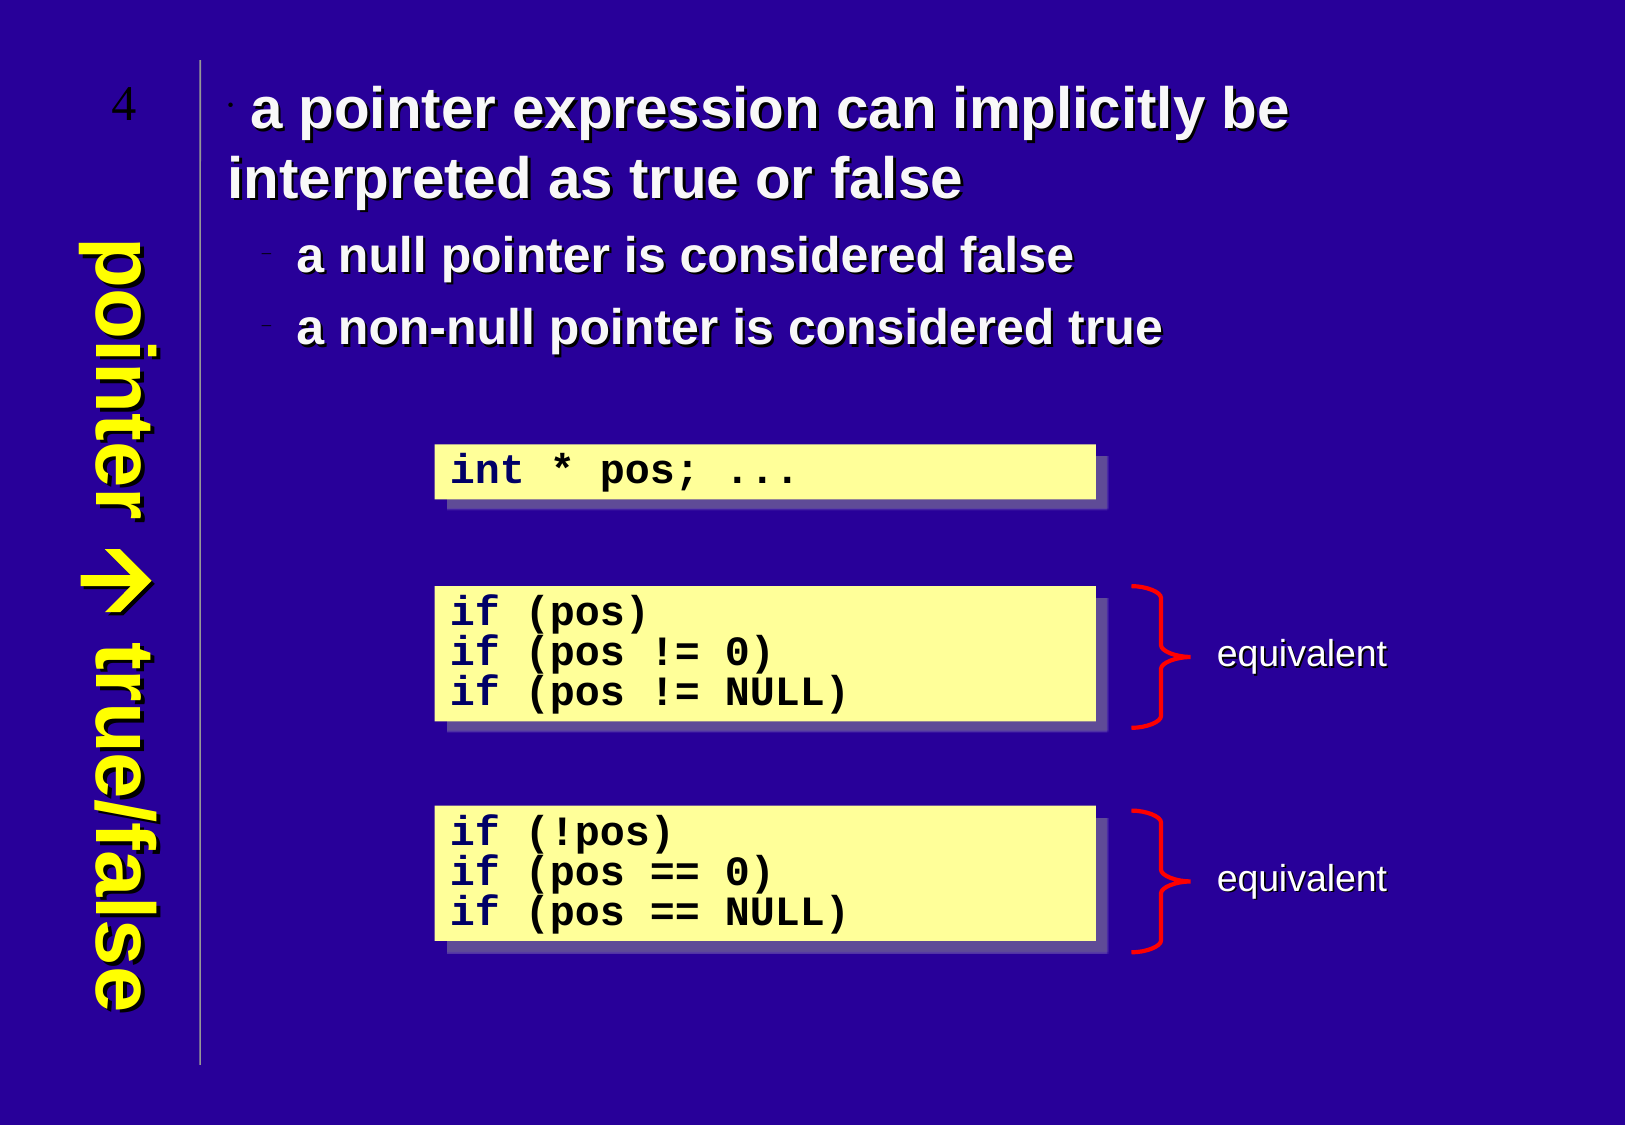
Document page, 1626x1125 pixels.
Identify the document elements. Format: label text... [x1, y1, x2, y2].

list a pointer expression can implicitly be interpreted as true or false a null pointer is considered false a non-null pointer is considered true [212, 62, 1550, 1063]
text_box if (!pos) if (pos == 0) if (pos == NULL) [434, 805, 1096, 941]
text_box int * pos; ... [434, 444, 1096, 500]
text_box equivalent [1202, 846, 1475, 907]
title pointer  true/false [50, 187, 188, 1063]
text_box if (pos) if (pos != 0) if (pos != NULL) [434, 586, 1096, 722]
text_box equivalent [1202, 621, 1475, 683]
